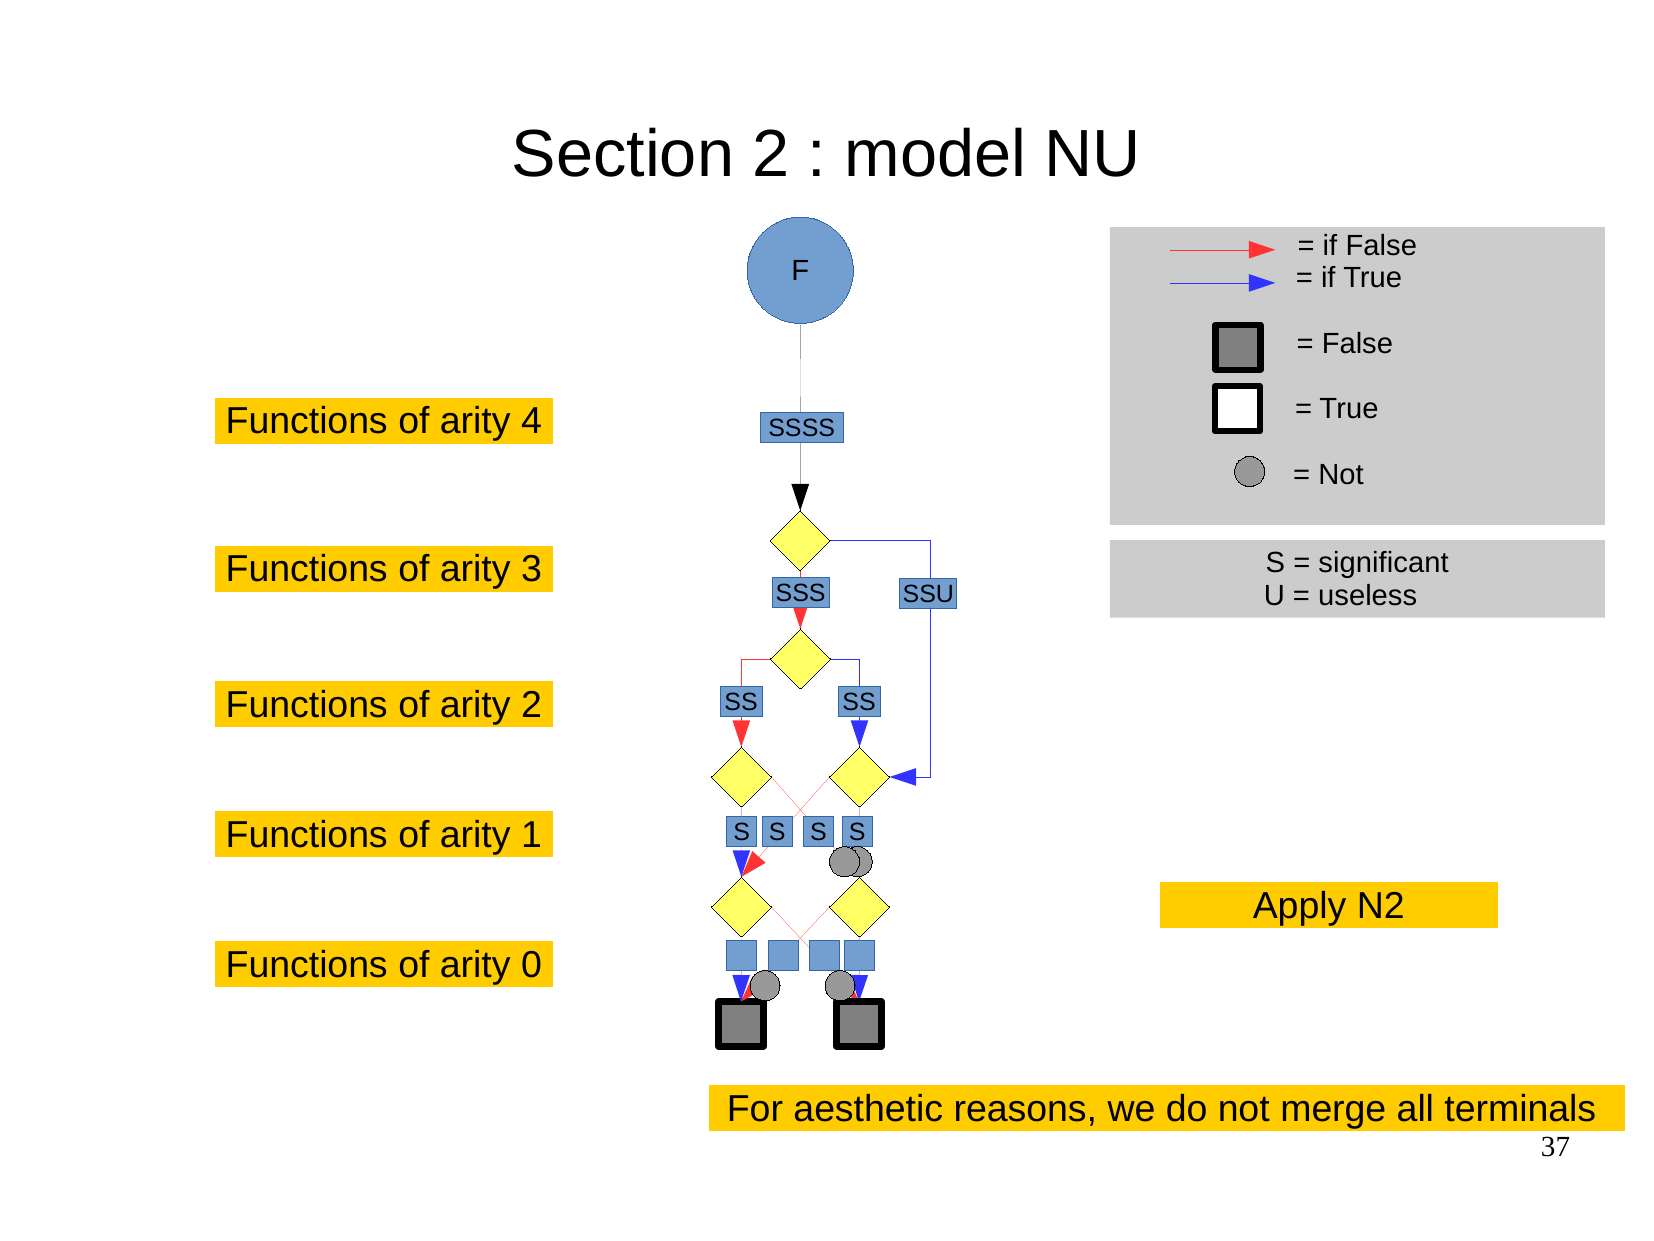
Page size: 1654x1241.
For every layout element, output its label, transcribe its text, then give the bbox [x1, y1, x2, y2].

text_box Functions of arity 3 [215, 546, 553, 592]
text_box S [803, 816, 834, 847]
text_box Functions of arity 4 [215, 398, 553, 444]
text_box Functions of arity 1 [215, 811, 553, 857]
text_box Functions of arity 0 [215, 941, 553, 987]
text_box [718, 940, 799, 1047]
text_box Apply N2 [1160, 882, 1498, 928]
text_box [770, 628, 831, 689]
text_box [1215, 386, 1261, 432]
text_box SS [720, 686, 763, 717]
text_box [829, 846, 890, 937]
text_box SSSS [760, 412, 844, 443]
text_box S = significant U = useless [1109, 540, 1605, 618]
text_box For aesthetic reasons, we do not merge all terminals [709, 1085, 1625, 1131]
text_box Functions of arity 2 [215, 681, 553, 727]
text_box [711, 876, 772, 937]
text_box SSU [899, 578, 957, 609]
text_box = if False = if True = False = True = Not [1109, 227, 1605, 525]
text_box S [762, 816, 793, 847]
text_box S [842, 816, 873, 847]
text_box [1215, 324, 1261, 370]
text_box S [726, 816, 757, 847]
text_box [1234, 456, 1265, 487]
text_box SS [838, 686, 881, 717]
text_box [829, 746, 890, 807]
text_box [726, 940, 757, 971]
text_box SSS [772, 577, 830, 608]
text_box [770, 510, 831, 571]
text_box F [747, 257, 854, 324]
text_box [711, 746, 772, 807]
text_box [809, 940, 882, 1047]
title Section 2 : model NU [82, 49, 1571, 257]
